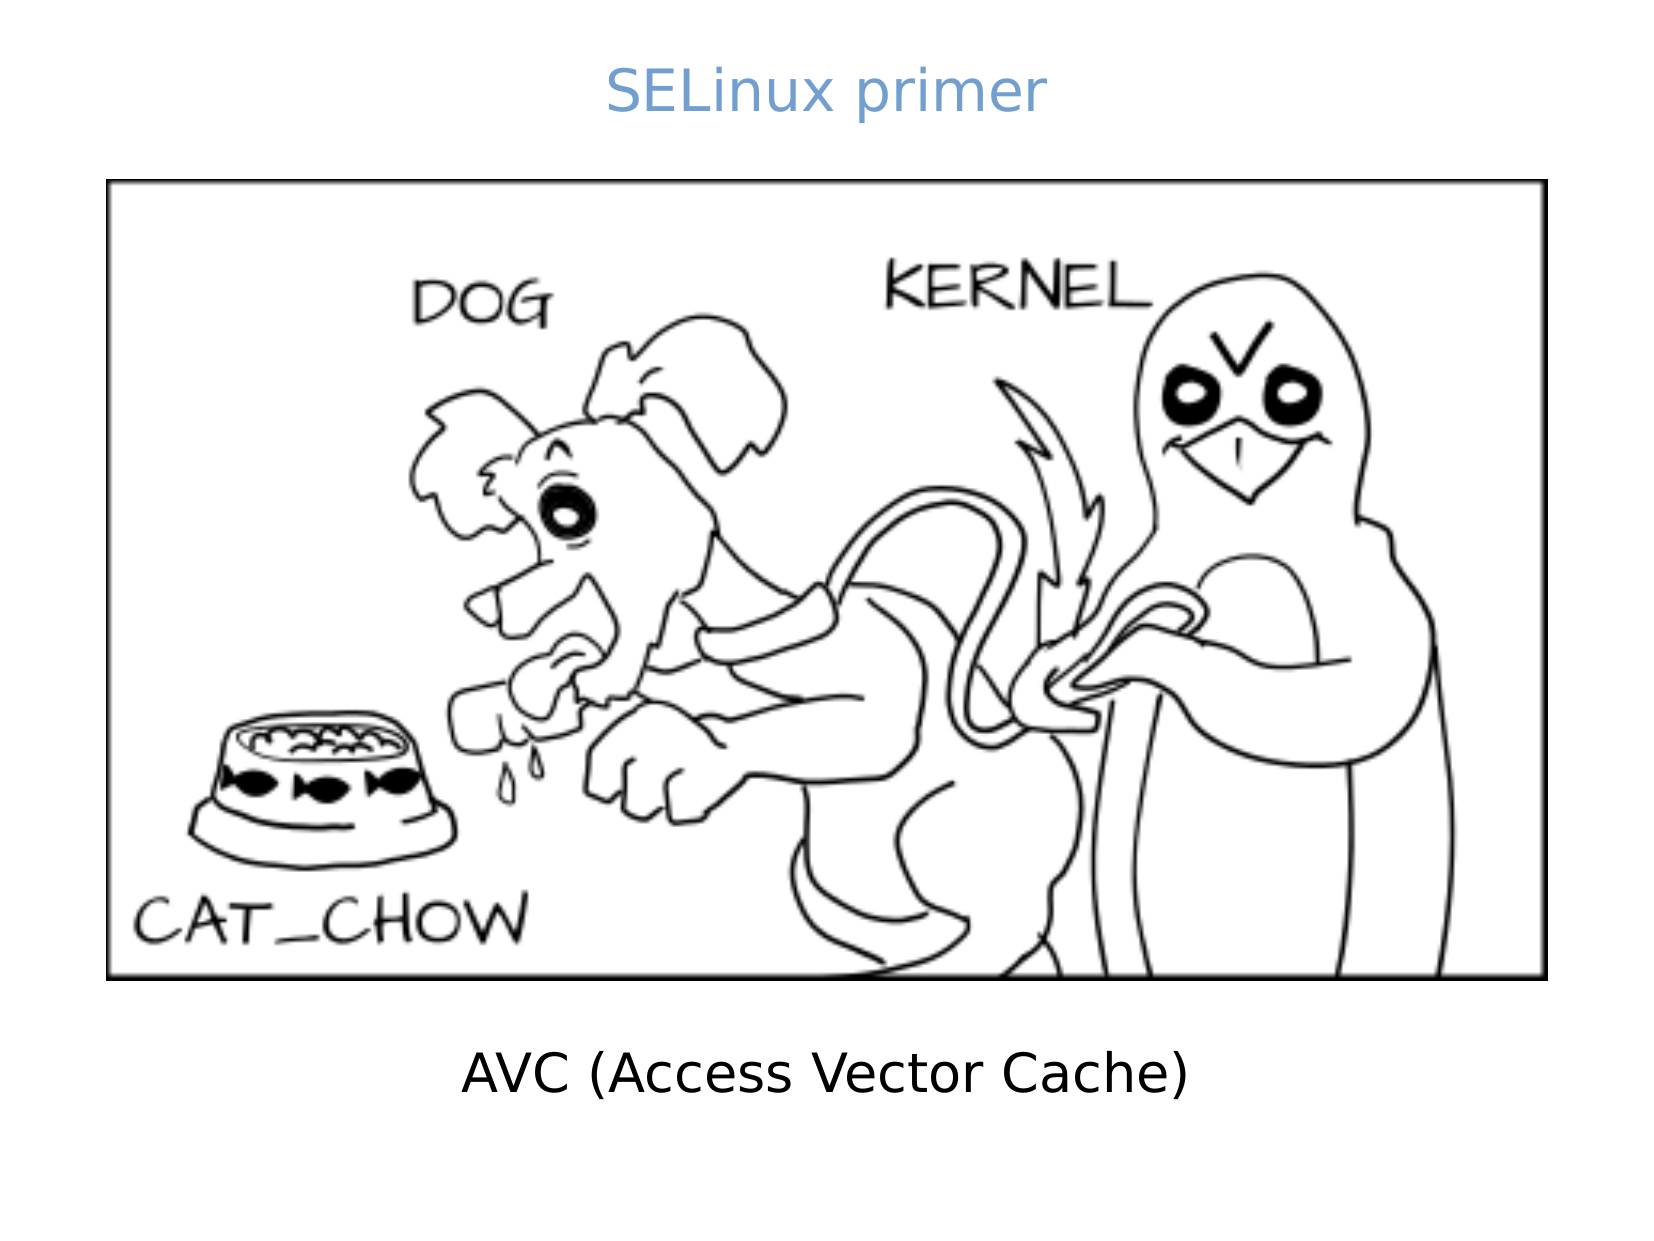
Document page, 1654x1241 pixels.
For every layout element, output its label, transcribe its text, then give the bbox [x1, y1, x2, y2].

picture [106, 179, 1548, 981]
text_box AVC (Access Vector Cache) [446, 1035, 1207, 1113]
text_box SELinux primer [590, 50, 1064, 133]
